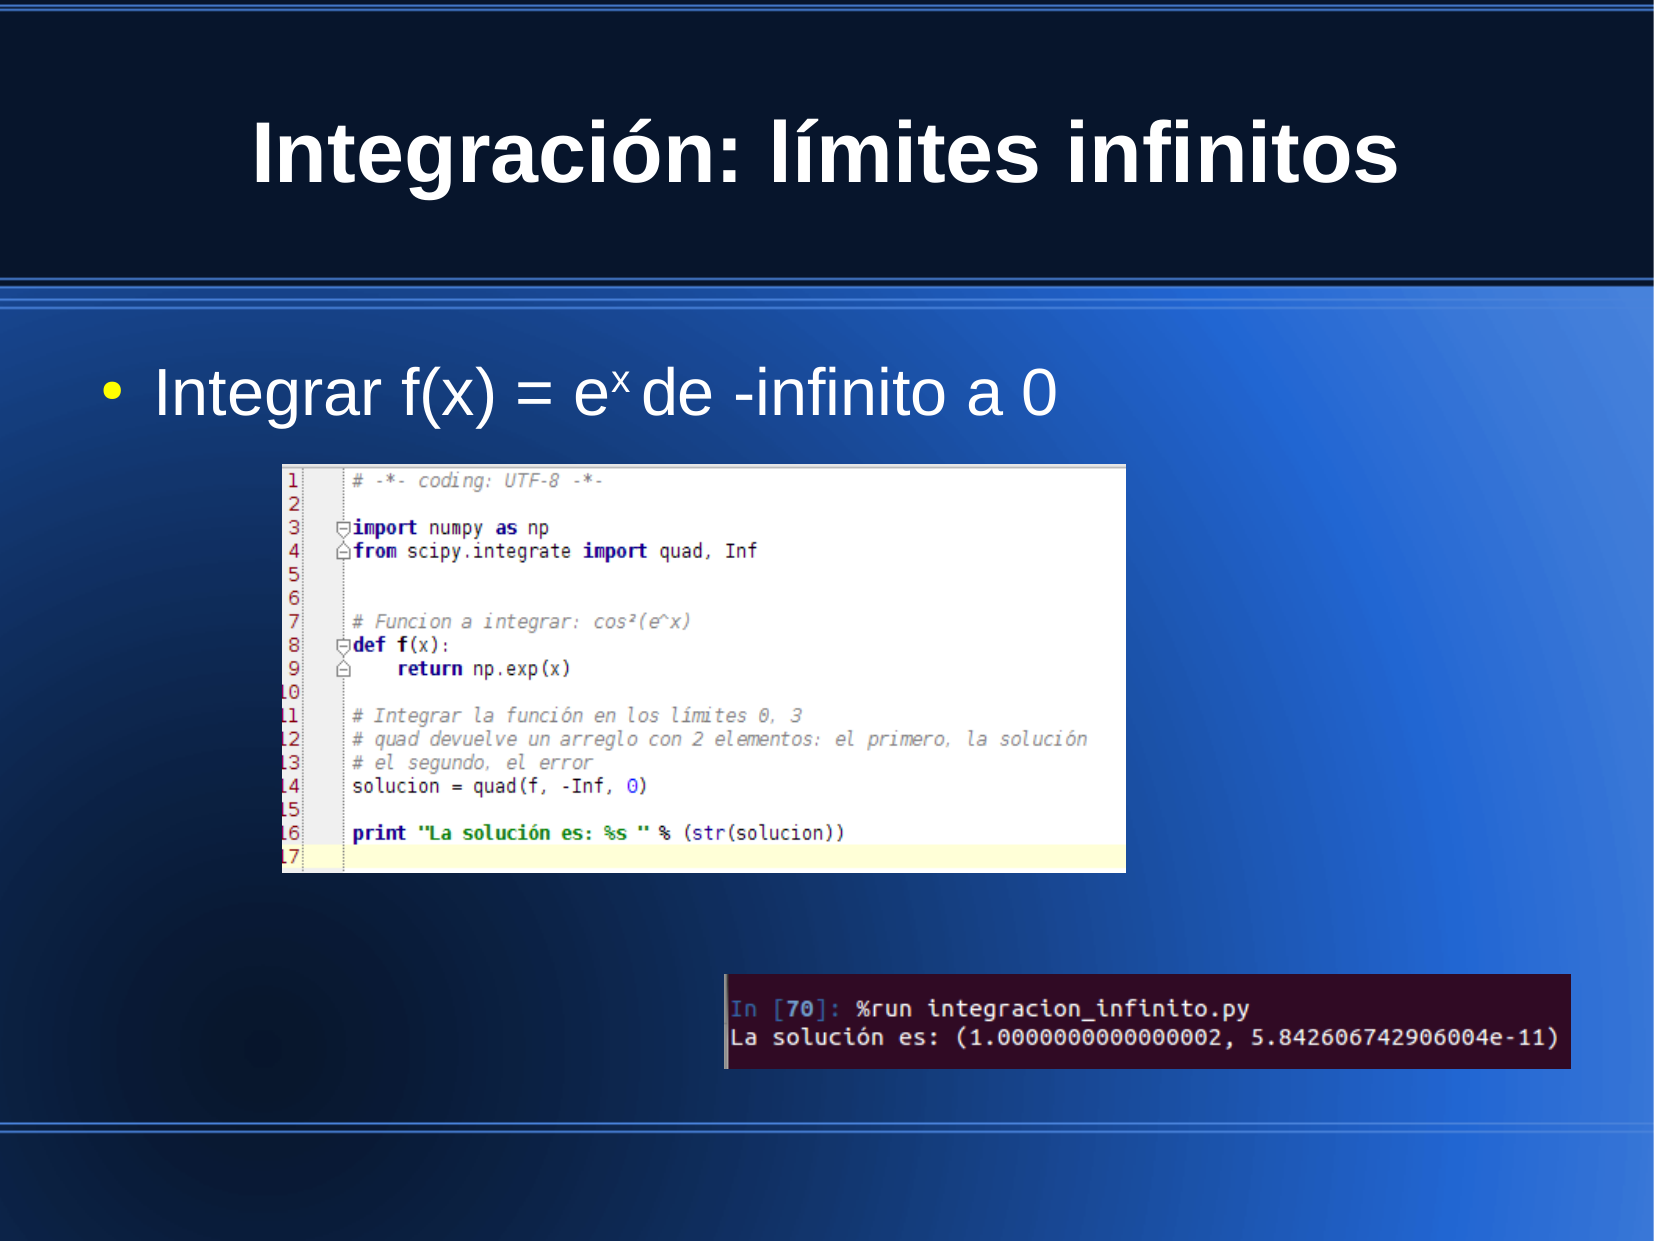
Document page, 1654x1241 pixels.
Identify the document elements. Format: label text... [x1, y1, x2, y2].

title Integración: límites infinitos [82, 49, 1571, 257]
list Integrar f(x) = ex de -infinito a 0 [82, 355, 1571, 1075]
picture [0, 0, 1654, 1241]
